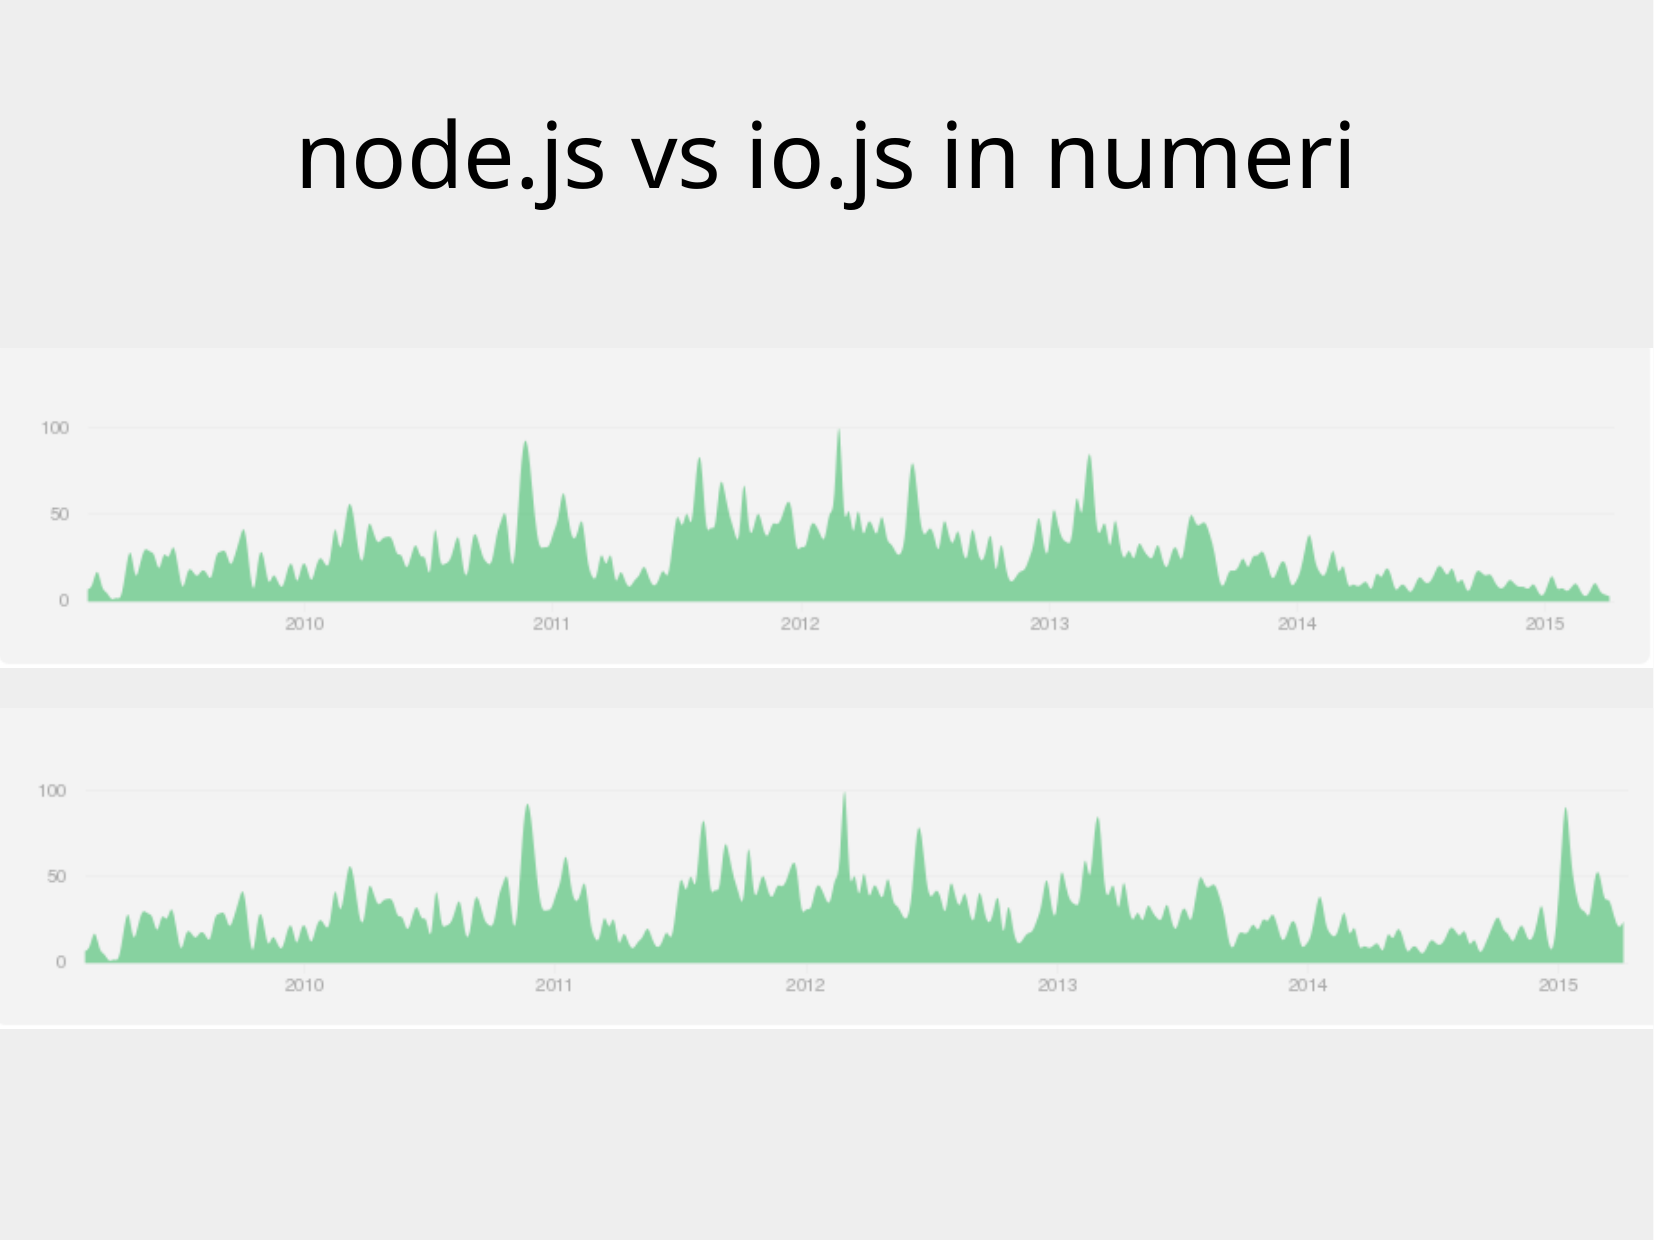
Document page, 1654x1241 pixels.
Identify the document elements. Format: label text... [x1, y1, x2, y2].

picture [0, 708, 1654, 1029]
title node.js vs io.js in numeri [82, 49, 1571, 257]
picture [0, 348, 1654, 668]
